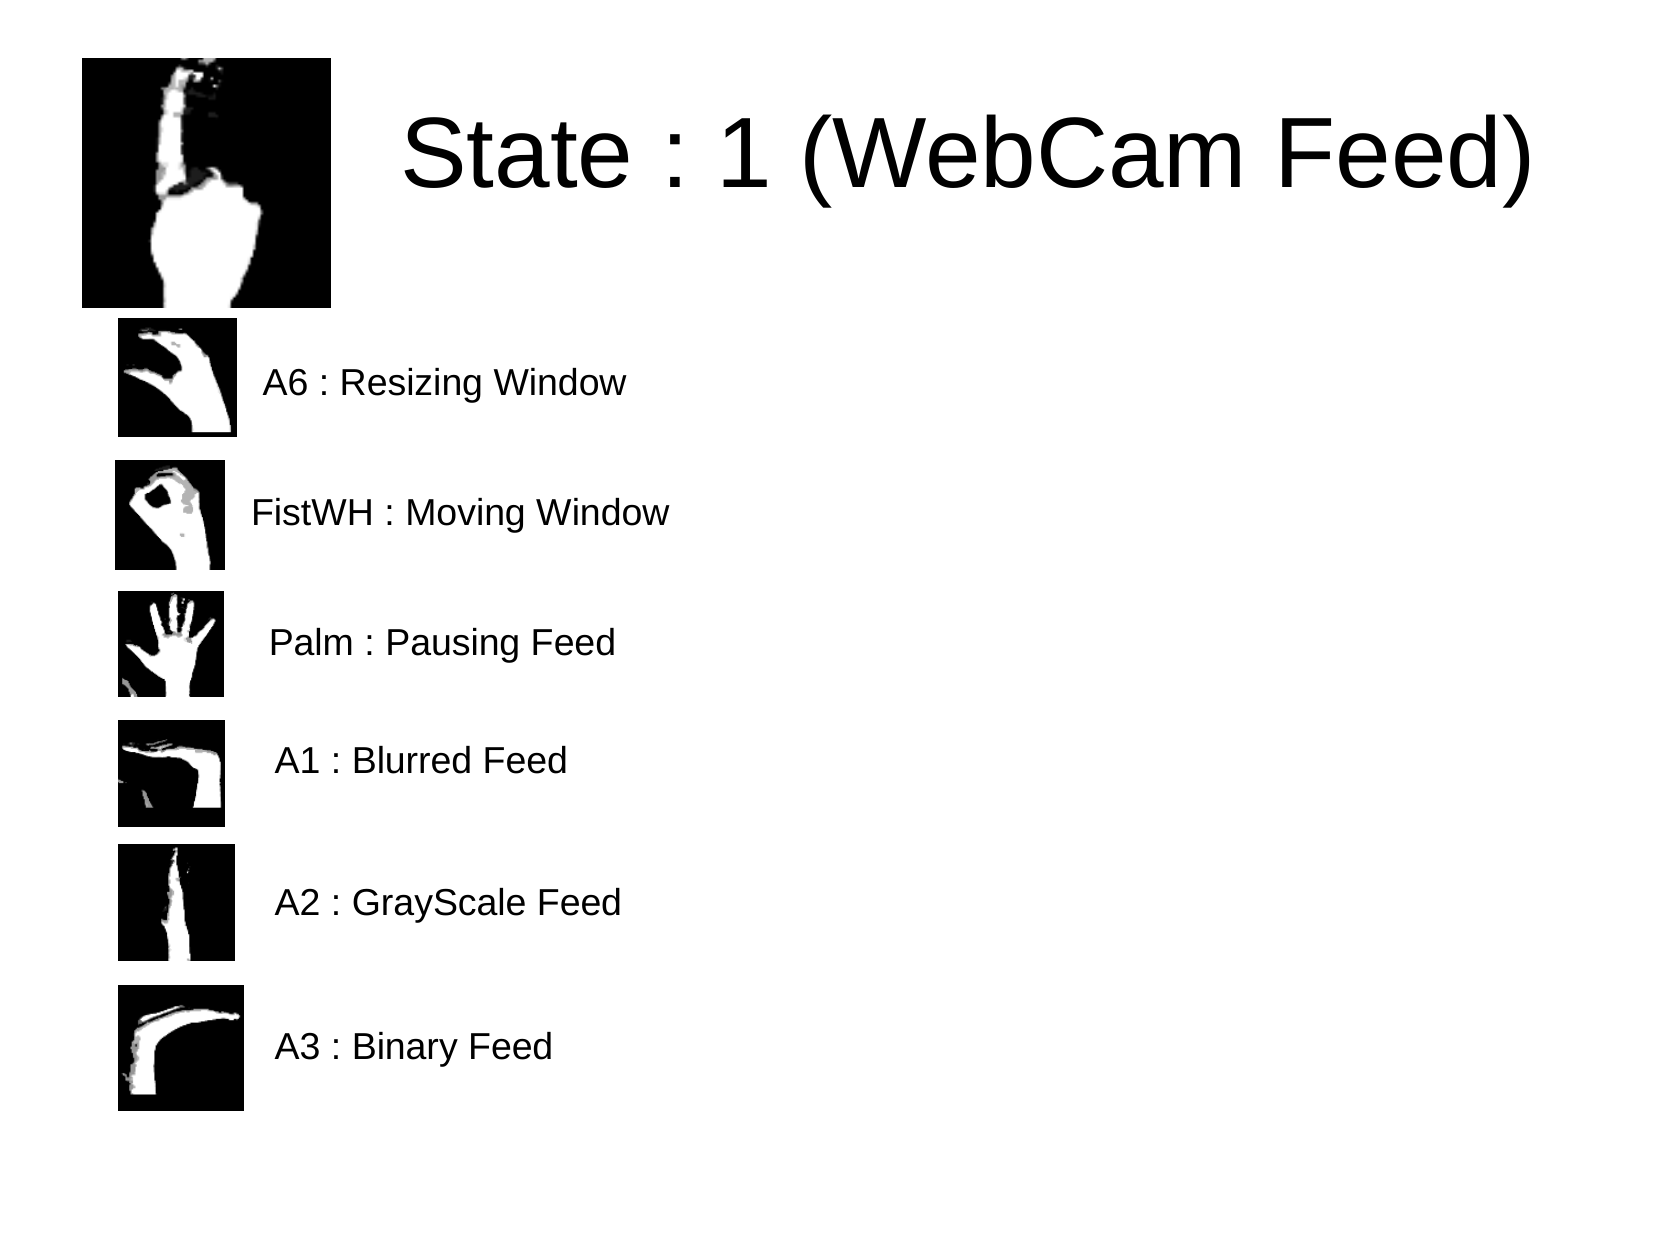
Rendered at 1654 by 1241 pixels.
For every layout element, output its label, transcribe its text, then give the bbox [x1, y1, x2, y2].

picture [118, 591, 224, 697]
text_box A2 : GrayScale Feed [259, 874, 674, 931]
picture [82, 58, 331, 308]
picture [118, 318, 237, 438]
text_box A3 : Binary Feed [259, 1017, 674, 1075]
picture [118, 985, 244, 1111]
text_box A6 : Resizing Window [248, 354, 839, 414]
picture [118, 720, 225, 827]
text_box A1 : Blurred Feed [259, 732, 709, 790]
picture [118, 844, 235, 961]
picture [115, 460, 225, 570]
text_box FistWH : Moving Window [236, 484, 815, 556]
title State : 1 (WebCam Feed) [366, 49, 1571, 257]
text_box Palm : Pausing Feed [253, 614, 916, 671]
